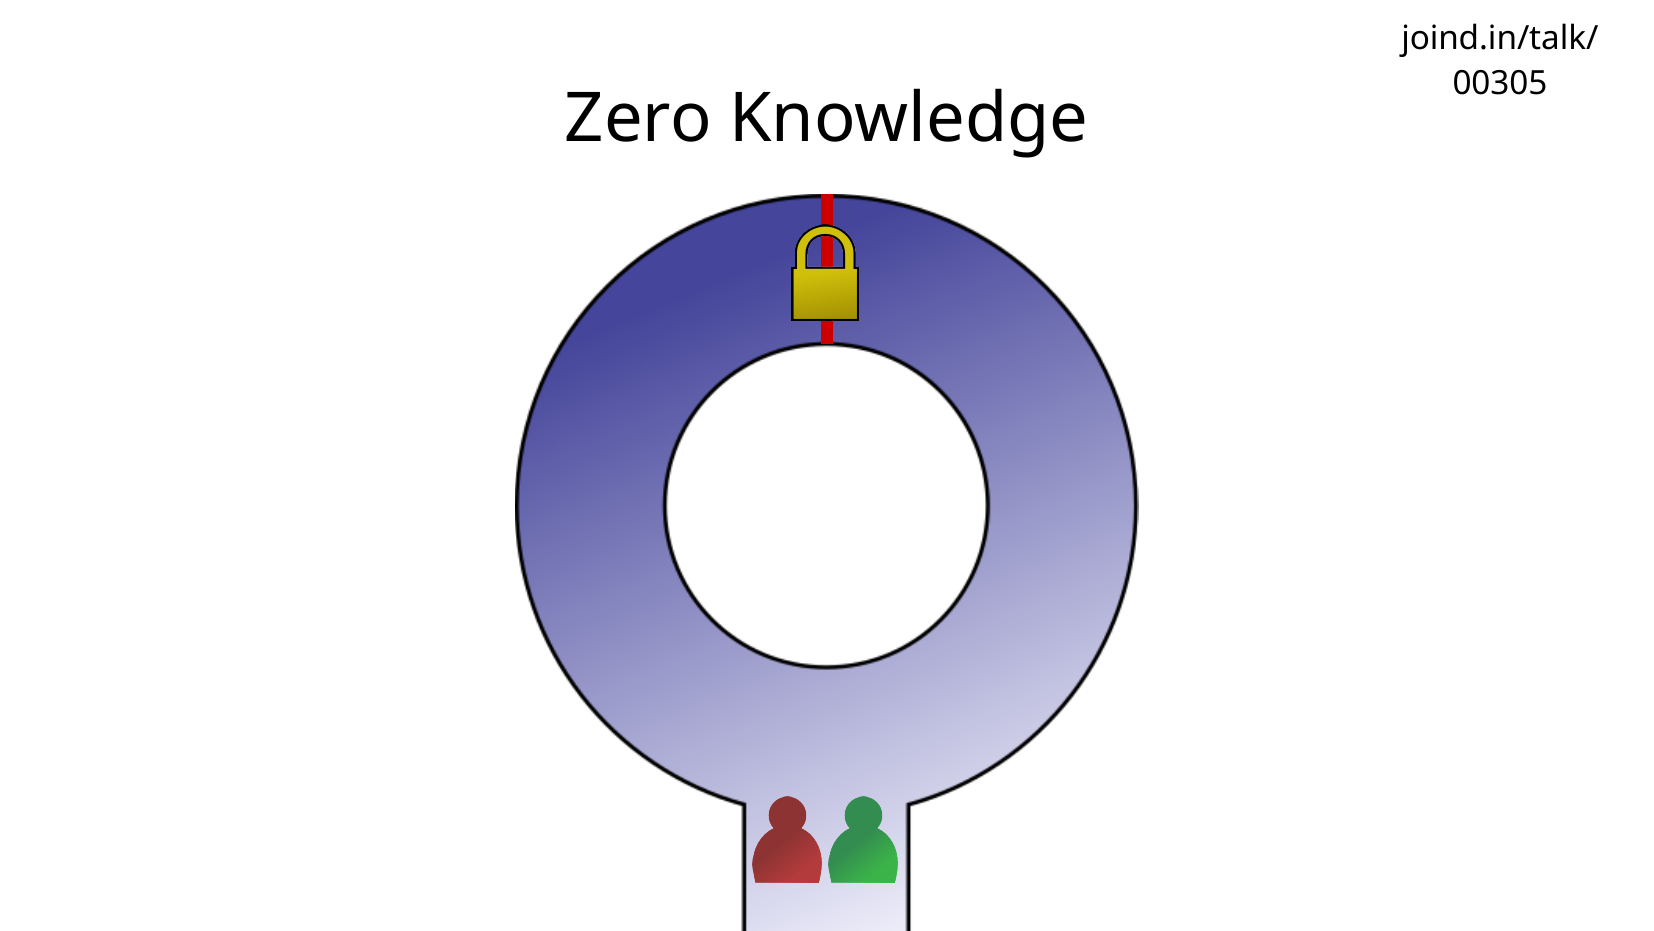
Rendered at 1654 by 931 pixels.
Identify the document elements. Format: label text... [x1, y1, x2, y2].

title Zero Knowledge [82, 37, 1571, 193]
picture [515, 194, 1139, 931]
